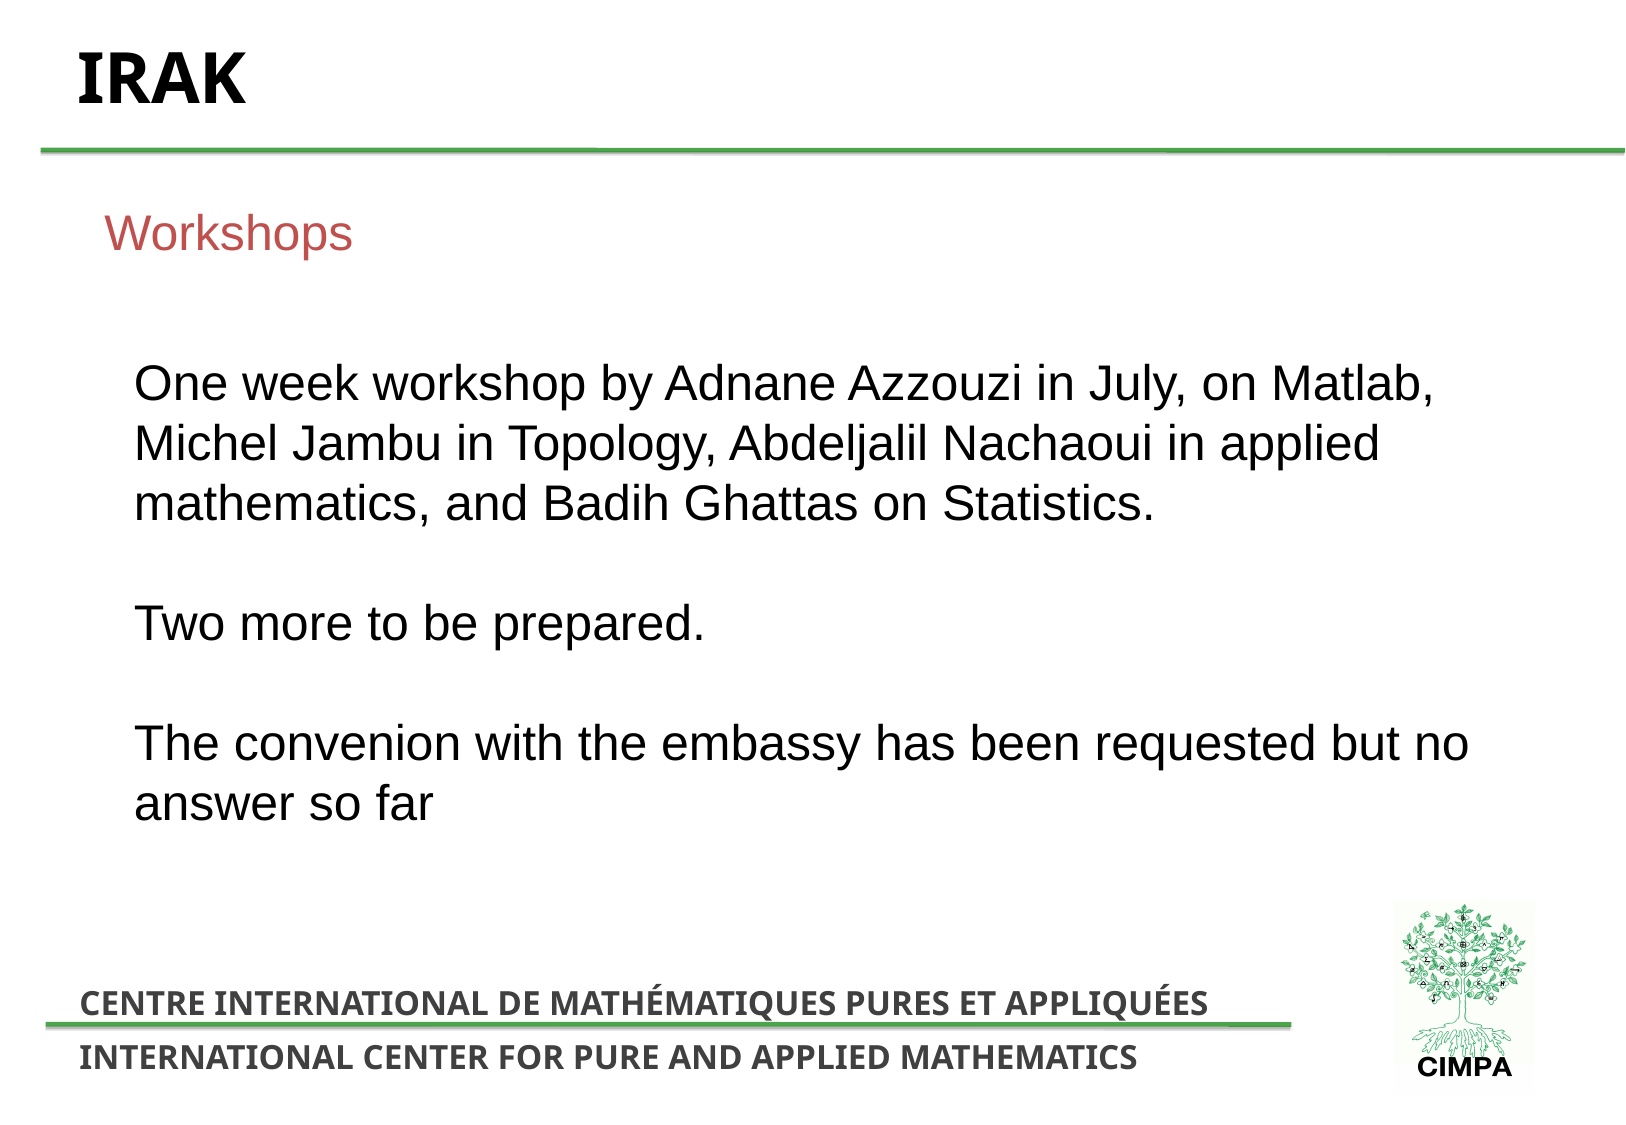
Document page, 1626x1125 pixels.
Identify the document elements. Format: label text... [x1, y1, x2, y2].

text_box One week workshop by Adnane Azzouzi in July, on Matlab, Michel Jambu in Topology, Abdeljalil Nachaoui in applied mathematics, and Badih Ghattas on Statistics. Two more to be prepared. The convenion with the embassy has been requested but no answer so far [119, 342, 1500, 898]
picture [1394, 899, 1535, 1095]
text_box IRAK [62, 24, 265, 125]
text_box Workshops [89, 193, 369, 269]
